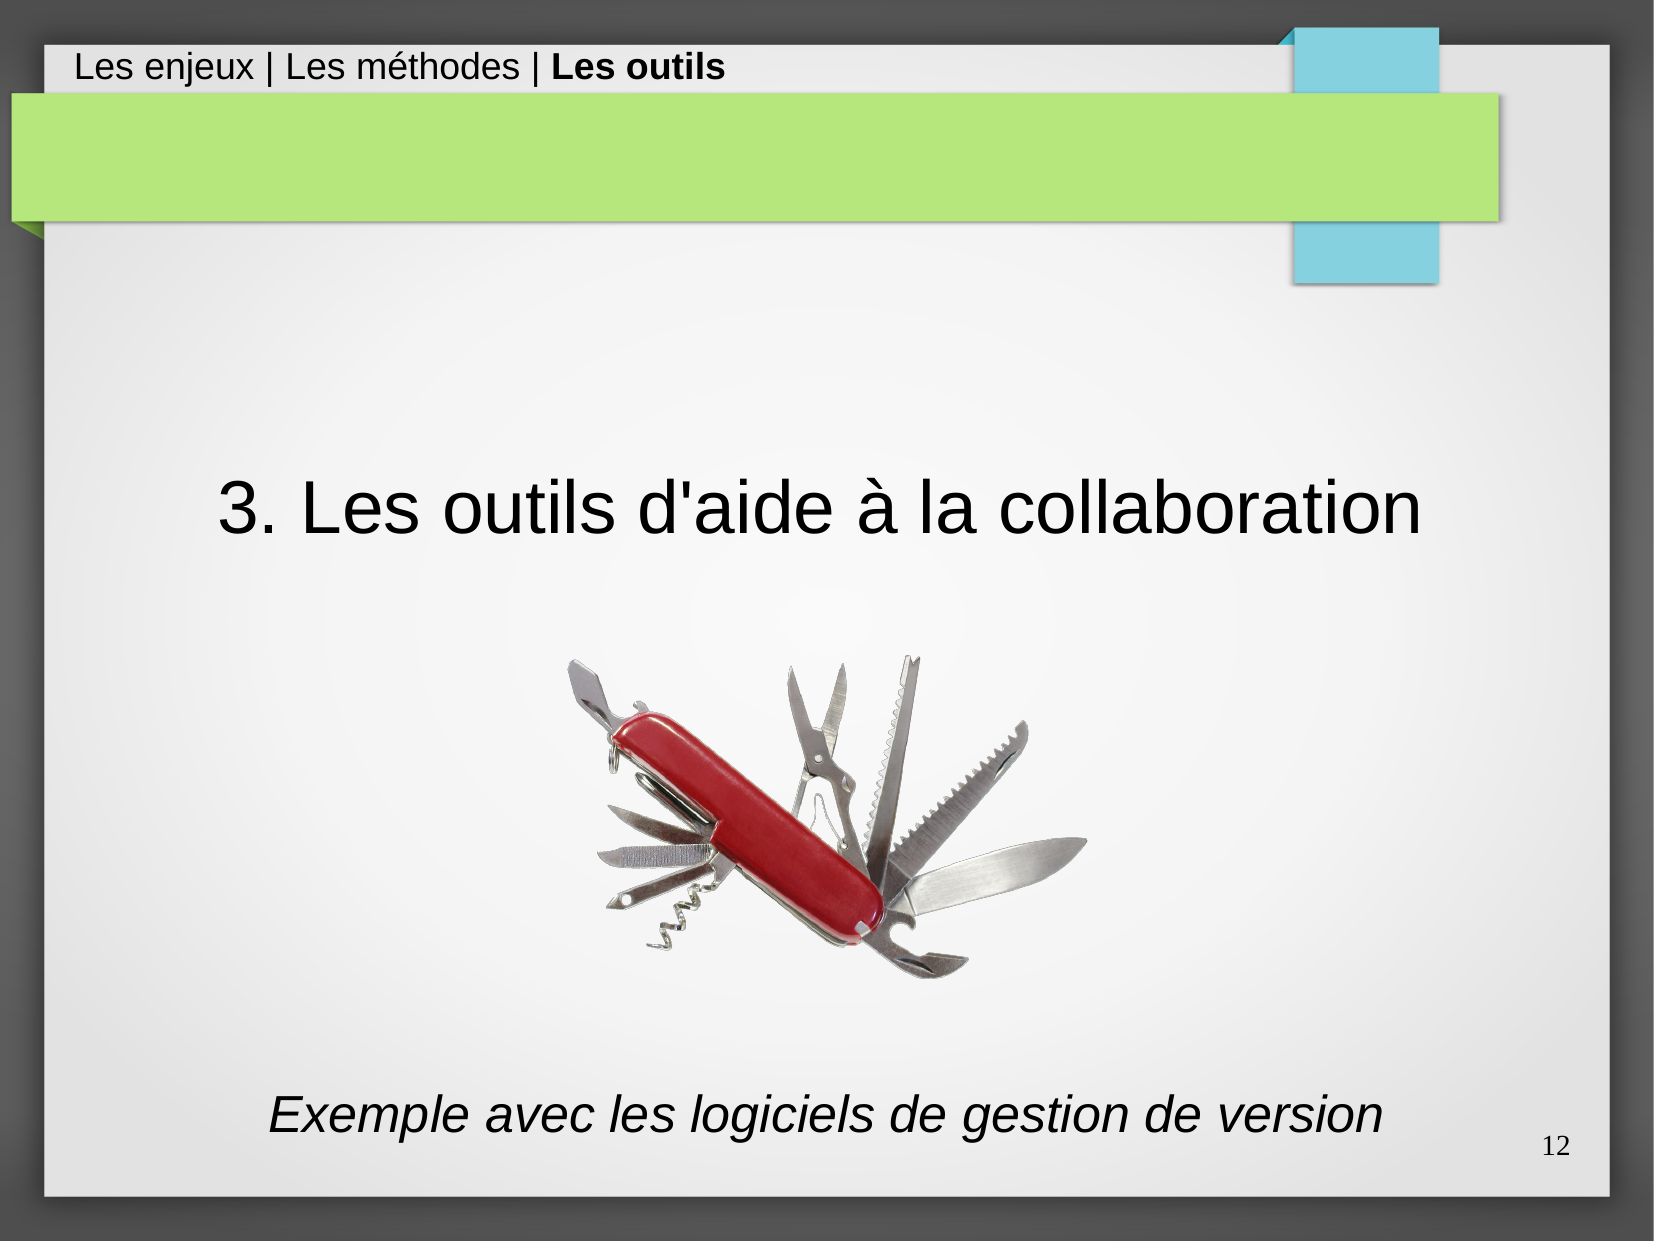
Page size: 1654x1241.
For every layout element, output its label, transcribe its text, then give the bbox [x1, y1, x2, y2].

title 3. Les outils d'aide à la collaboration [82, 388, 1560, 627]
list [82, 779, 1571, 1111]
picture [0, 0, 1654, 1241]
text_box Les enjeux | Les méthodes | Les outils [59, 37, 815, 95]
text_box Exemple avec les logiciels de gestion de version [206, 1078, 1447, 1152]
